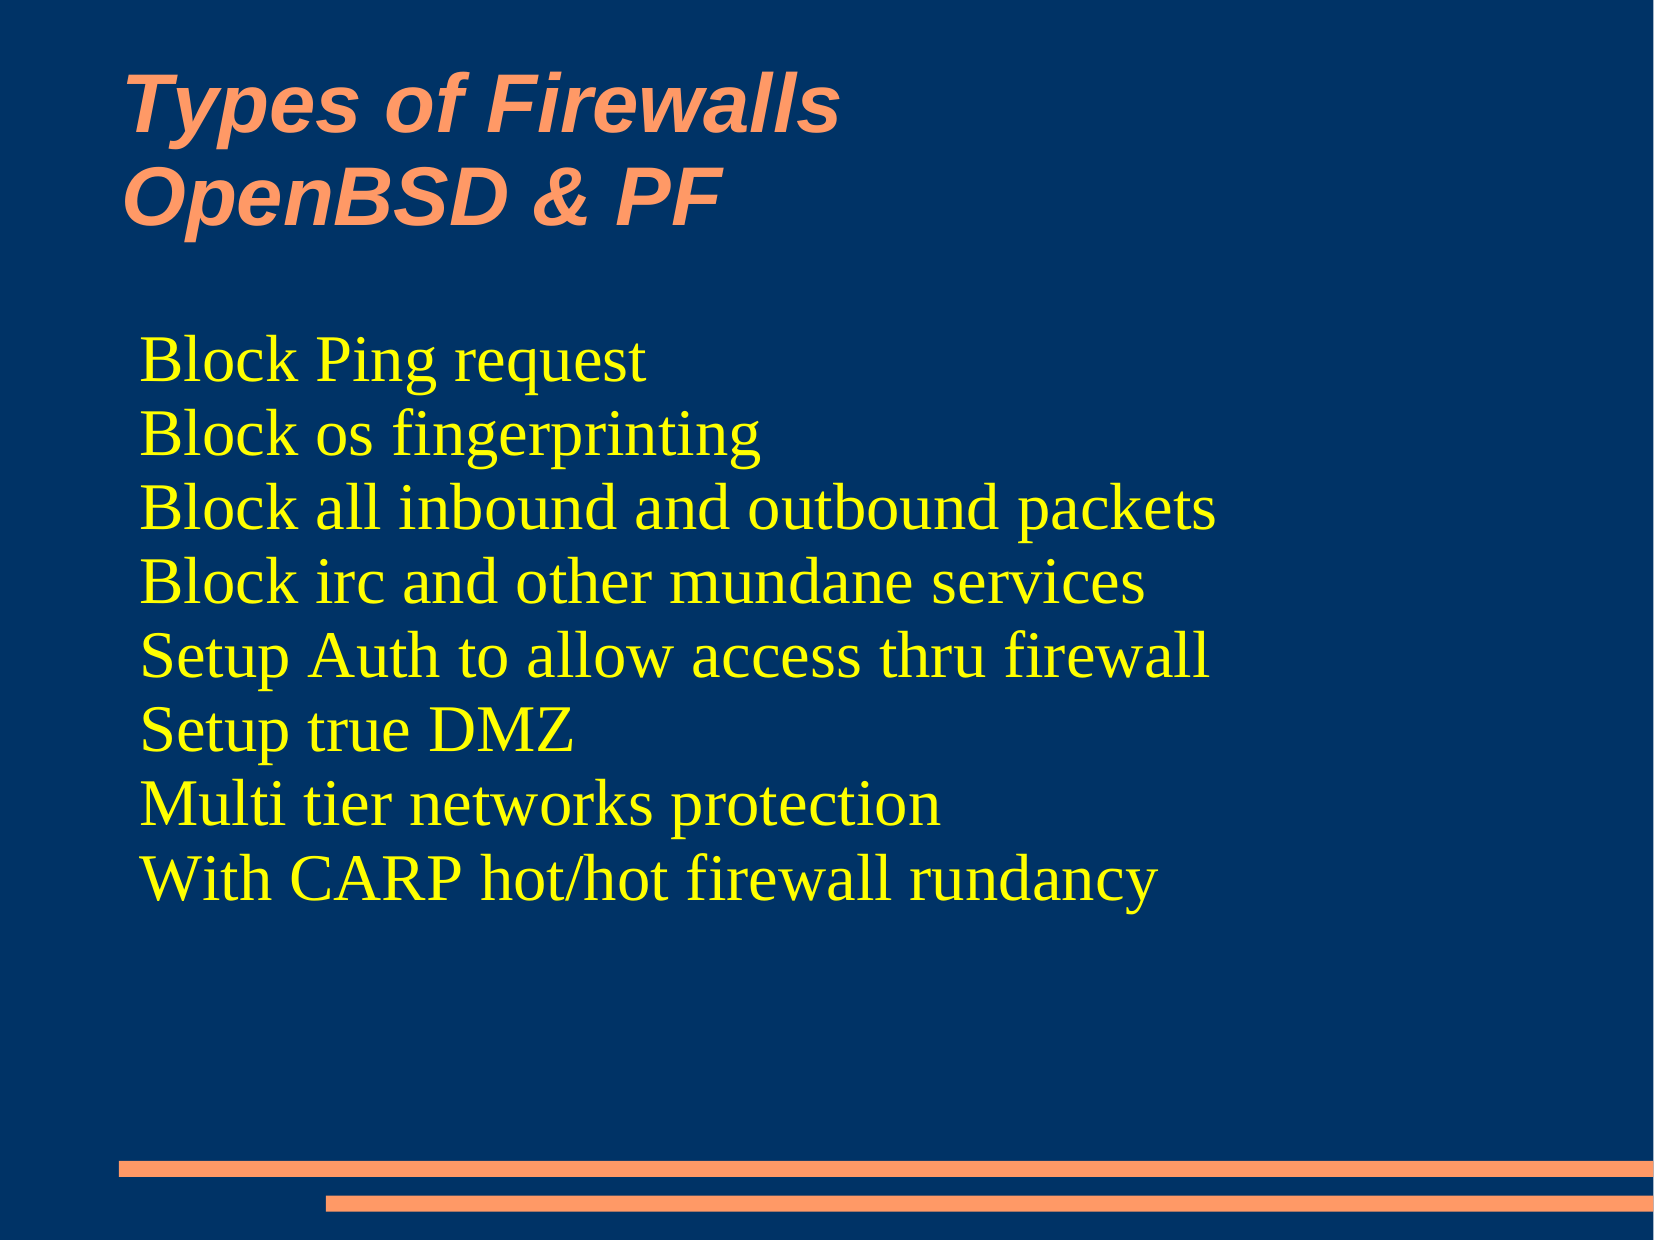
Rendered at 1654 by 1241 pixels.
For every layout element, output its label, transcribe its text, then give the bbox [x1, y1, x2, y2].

list Block Ping request Block os fingerprinting Block all inbound and outbound packets Block irc and other mundane services Setup Auth to allow access thru firewall Setup true DMZ Multi tier networks protection With CARP hot/hot firewall rundancy [121, 322, 1561, 1133]
title Types of Firewalls OpenBSD & PF [121, 46, 1534, 254]
